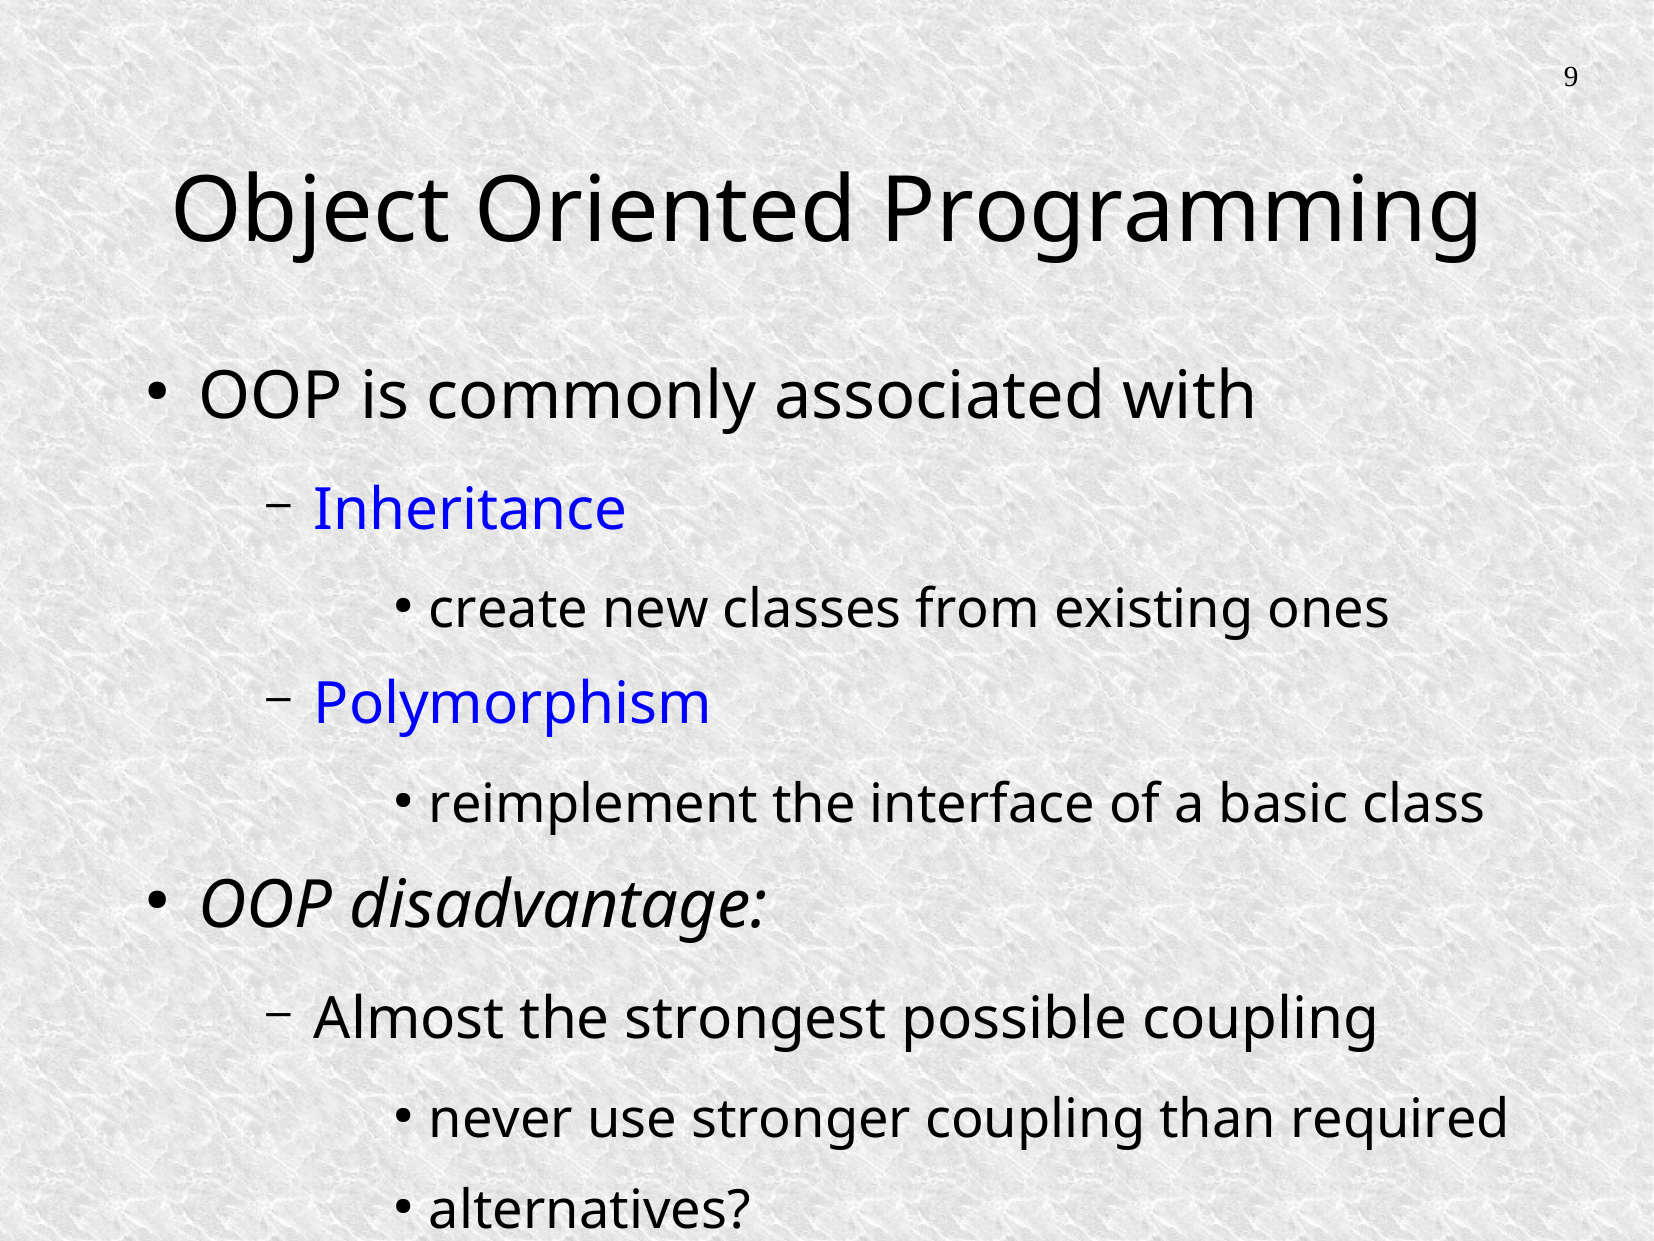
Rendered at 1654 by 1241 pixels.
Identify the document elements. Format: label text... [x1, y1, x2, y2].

list OOP is commonly associated with Inheritance create new classes from existing ones Polymorphism reimplement the interface of a basic class OOP disadvantage: Almost the strongest possible coupling never use stronger coupling than required alternatives? [127, 346, 1582, 1241]
picture [0, 0, 1654, 1241]
title Object Oriented Programming [121, 102, 1534, 311]
